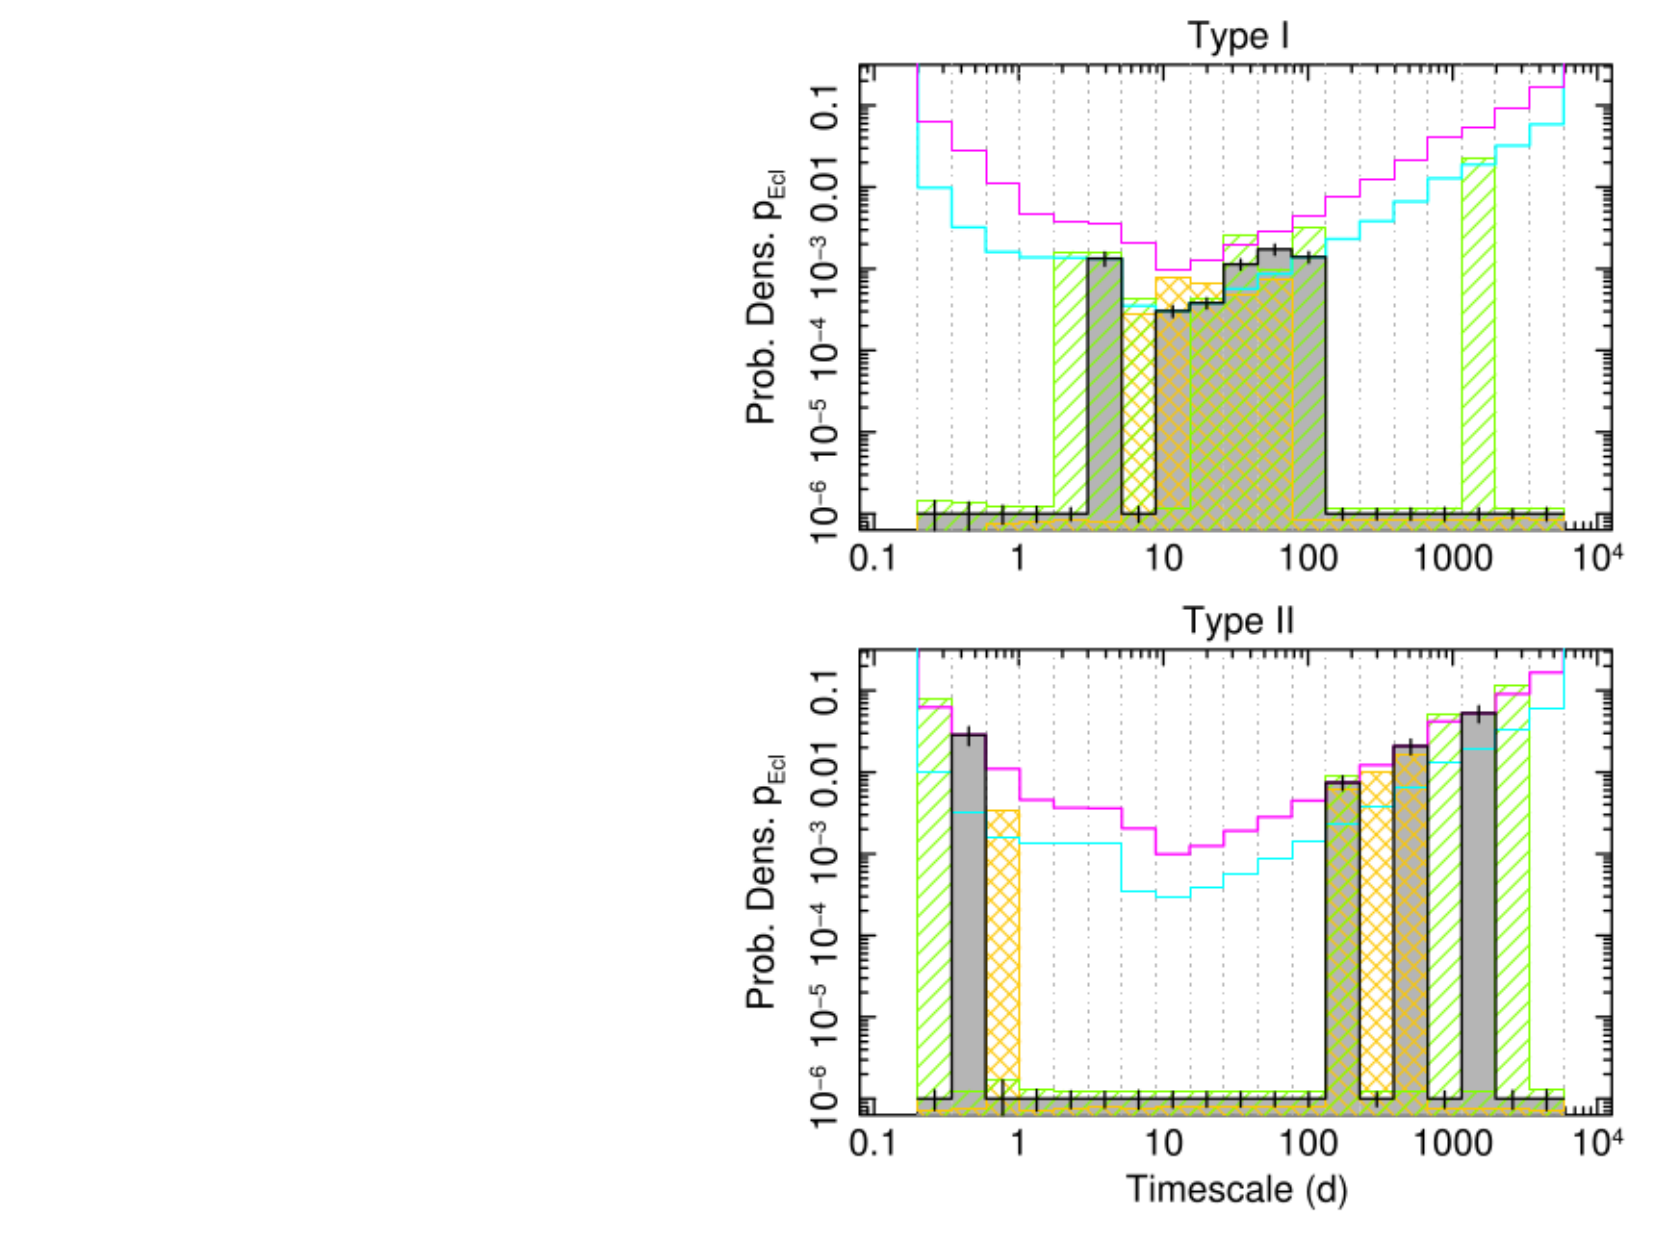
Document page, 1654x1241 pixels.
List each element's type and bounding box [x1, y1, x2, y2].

picture [730, 0, 1654, 1241]
